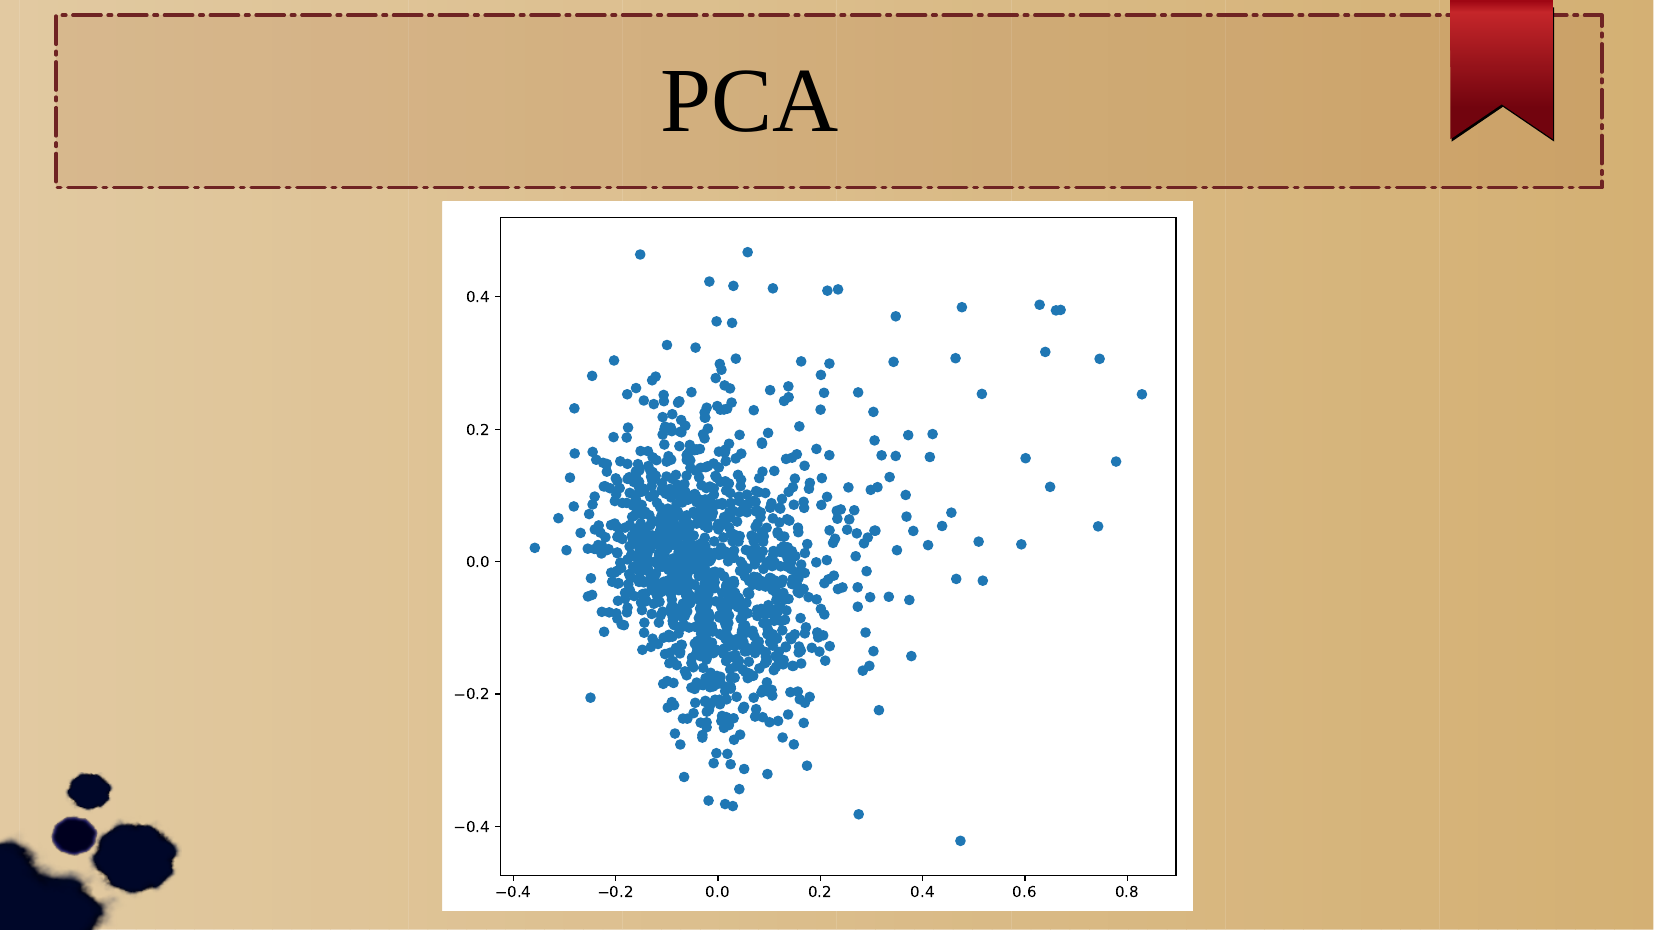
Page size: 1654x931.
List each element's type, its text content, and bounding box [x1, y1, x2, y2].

picture [442, 200, 1193, 912]
title PCA [59, 11, 1441, 189]
